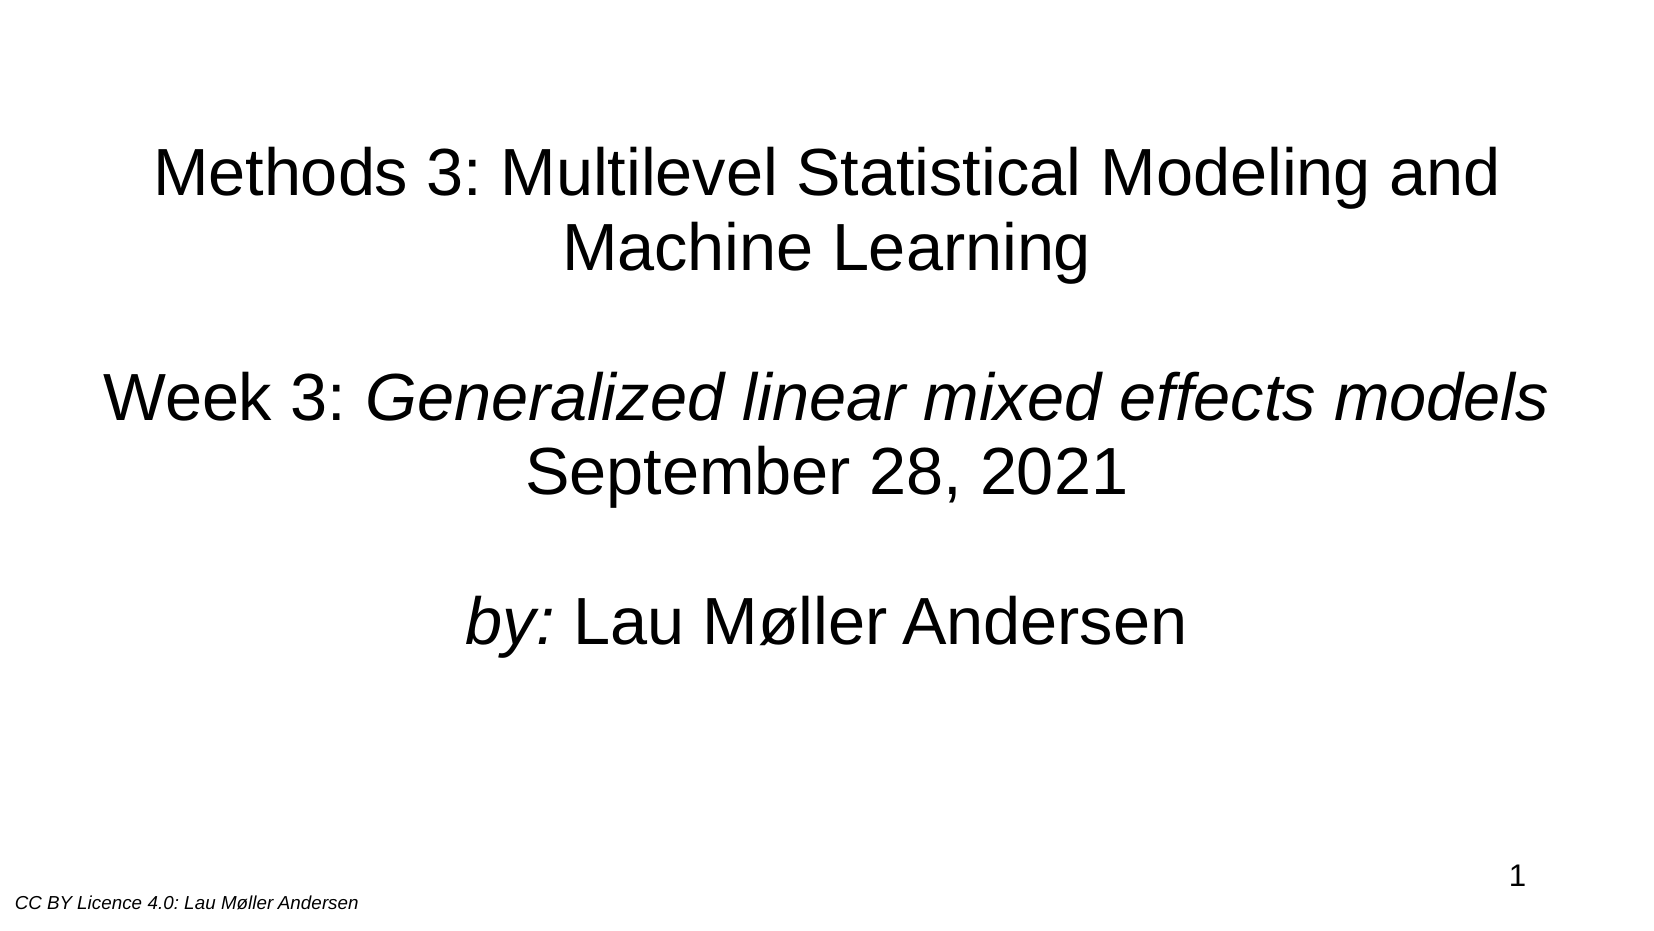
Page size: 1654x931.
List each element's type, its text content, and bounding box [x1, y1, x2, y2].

text_box <nummer> [1494, 850, 1654, 921]
subtitle Methods 3: Multilevel Statistical Modeling and Machine Learning Week 3: Generalized linear mixed effects models September 28, 2021 by: Lau Møller Andersen [82, 37, 1571, 757]
text_box CC BY Licence 4.0: Lau Møller Andersen [0, 885, 388, 921]
